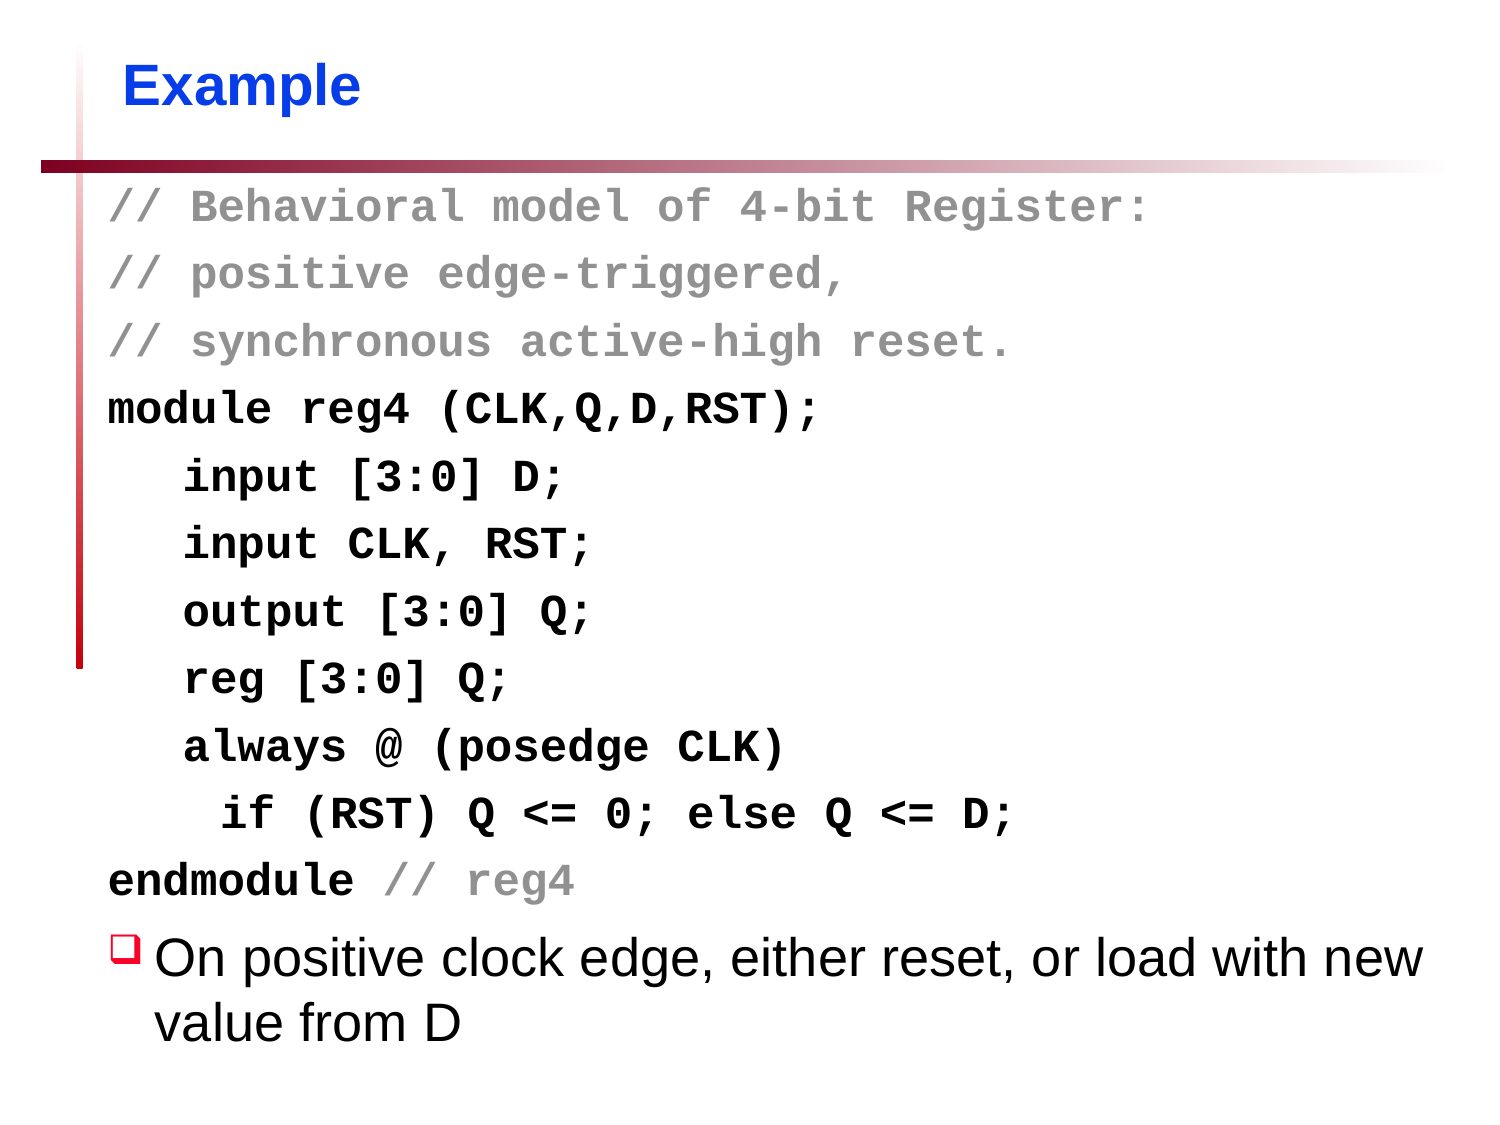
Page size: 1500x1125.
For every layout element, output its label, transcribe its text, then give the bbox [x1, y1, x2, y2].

list // Behavioral model of 4-bit Register: // positive edge-triggered, // synchronous active-high reset. module reg4 (CLK,Q,D,RST); input [3:0] D; input CLK, RST; output [3:0] Q; reg [3:0] Q; always @ (posedge CLK) if (RST) Q <= 0; else Q <= D; endmodule // reg4 On positive clock edge, either reset, or load with new value from D [97, 171, 1500, 1058]
title Example [112, 43, 1400, 171]
